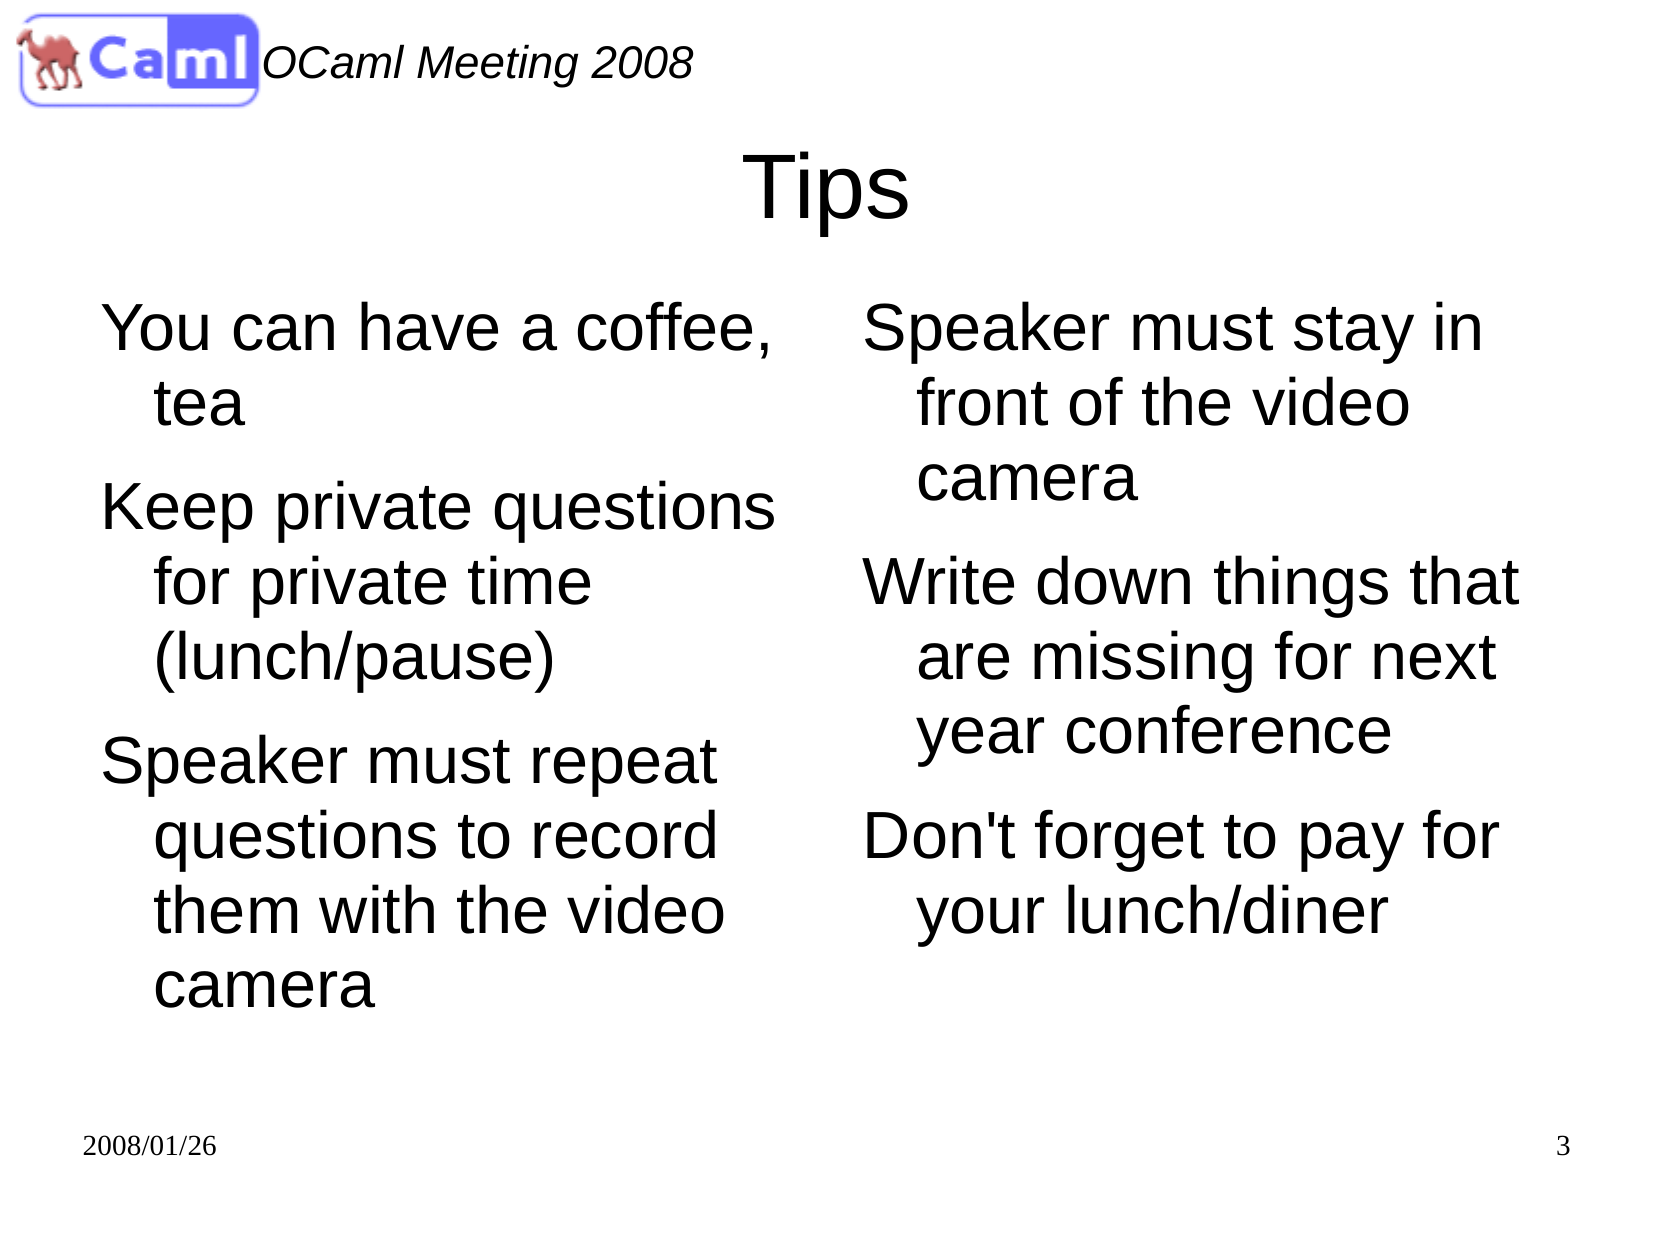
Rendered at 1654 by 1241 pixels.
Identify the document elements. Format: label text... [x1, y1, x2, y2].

title Tips [82, 118, 1571, 257]
list Speaker must stay in front of the video camera Write down things that are missing for next year conference Don't forget to pay for your lunch/diner [845, 290, 1572, 1109]
list You can have a coffee, tea Keep private questions for private time (lunch/pause) Speaker must repeat questions to record them with the video camera [82, 290, 809, 1109]
picture [13, 3, 267, 119]
